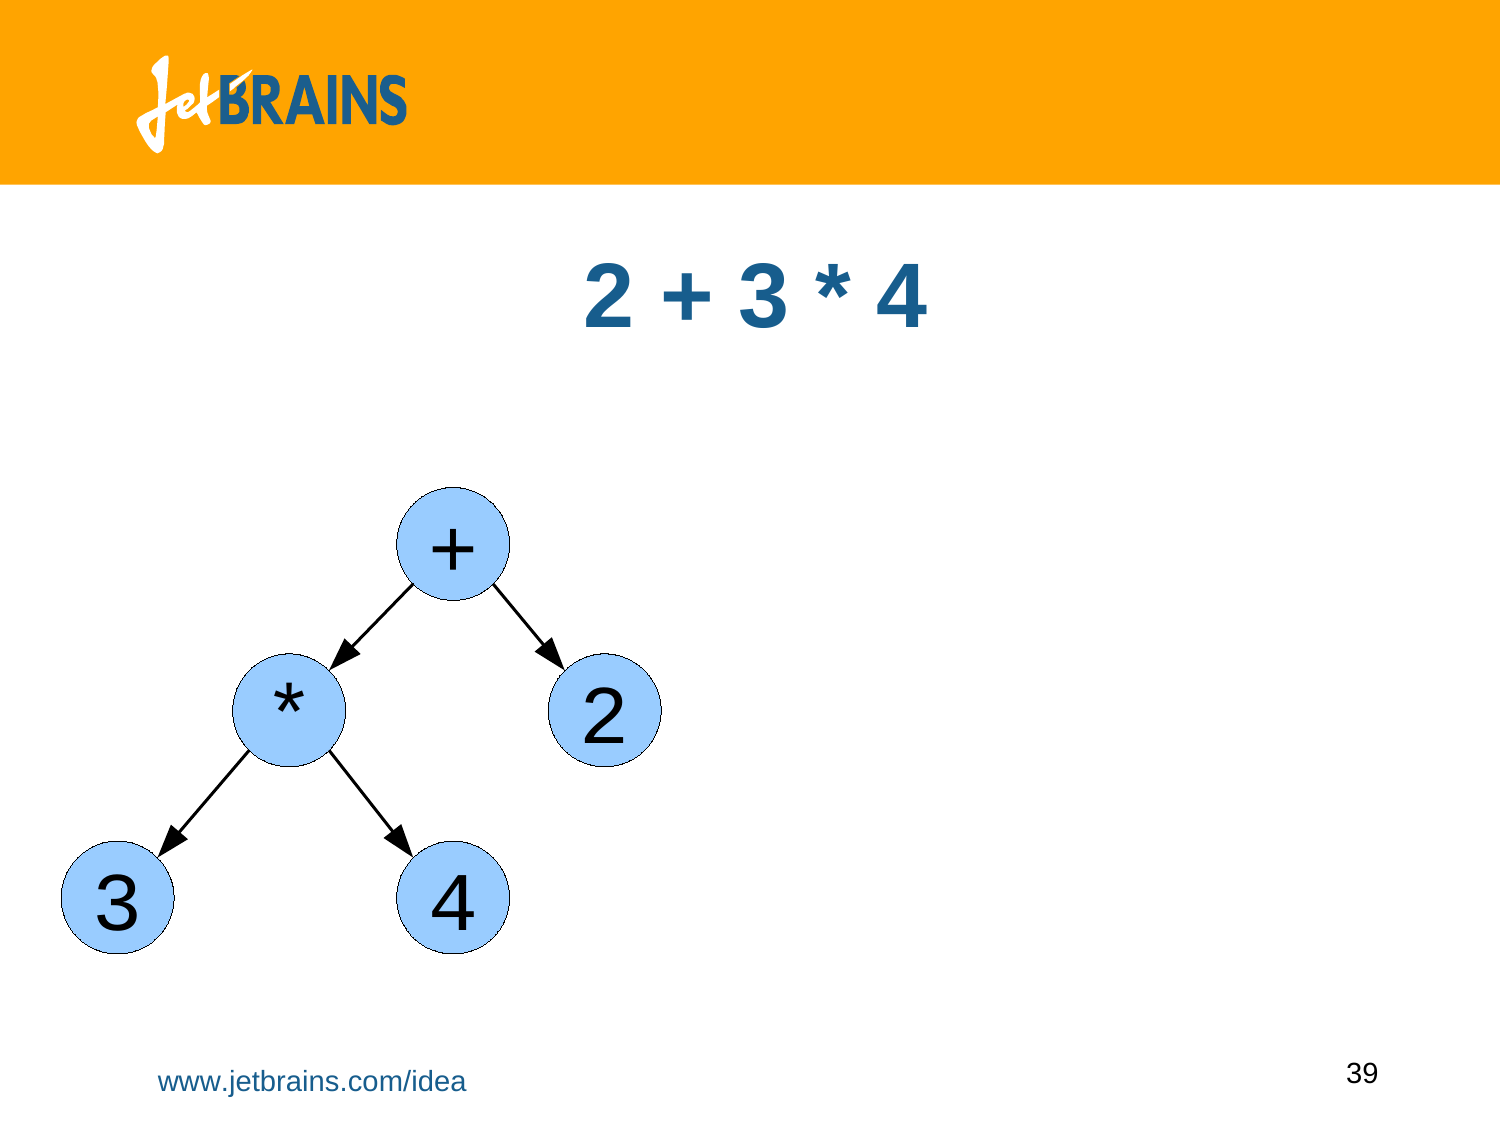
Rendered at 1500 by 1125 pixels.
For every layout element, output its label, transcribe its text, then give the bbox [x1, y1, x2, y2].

text_box + [396, 487, 510, 601]
text_box 4 [396, 841, 510, 954]
text_box 3 [61, 841, 175, 954]
title 2 + 3 * 4 [135, 228, 1377, 354]
text_box * [232, 653, 346, 767]
text_box 2 [548, 653, 662, 767]
